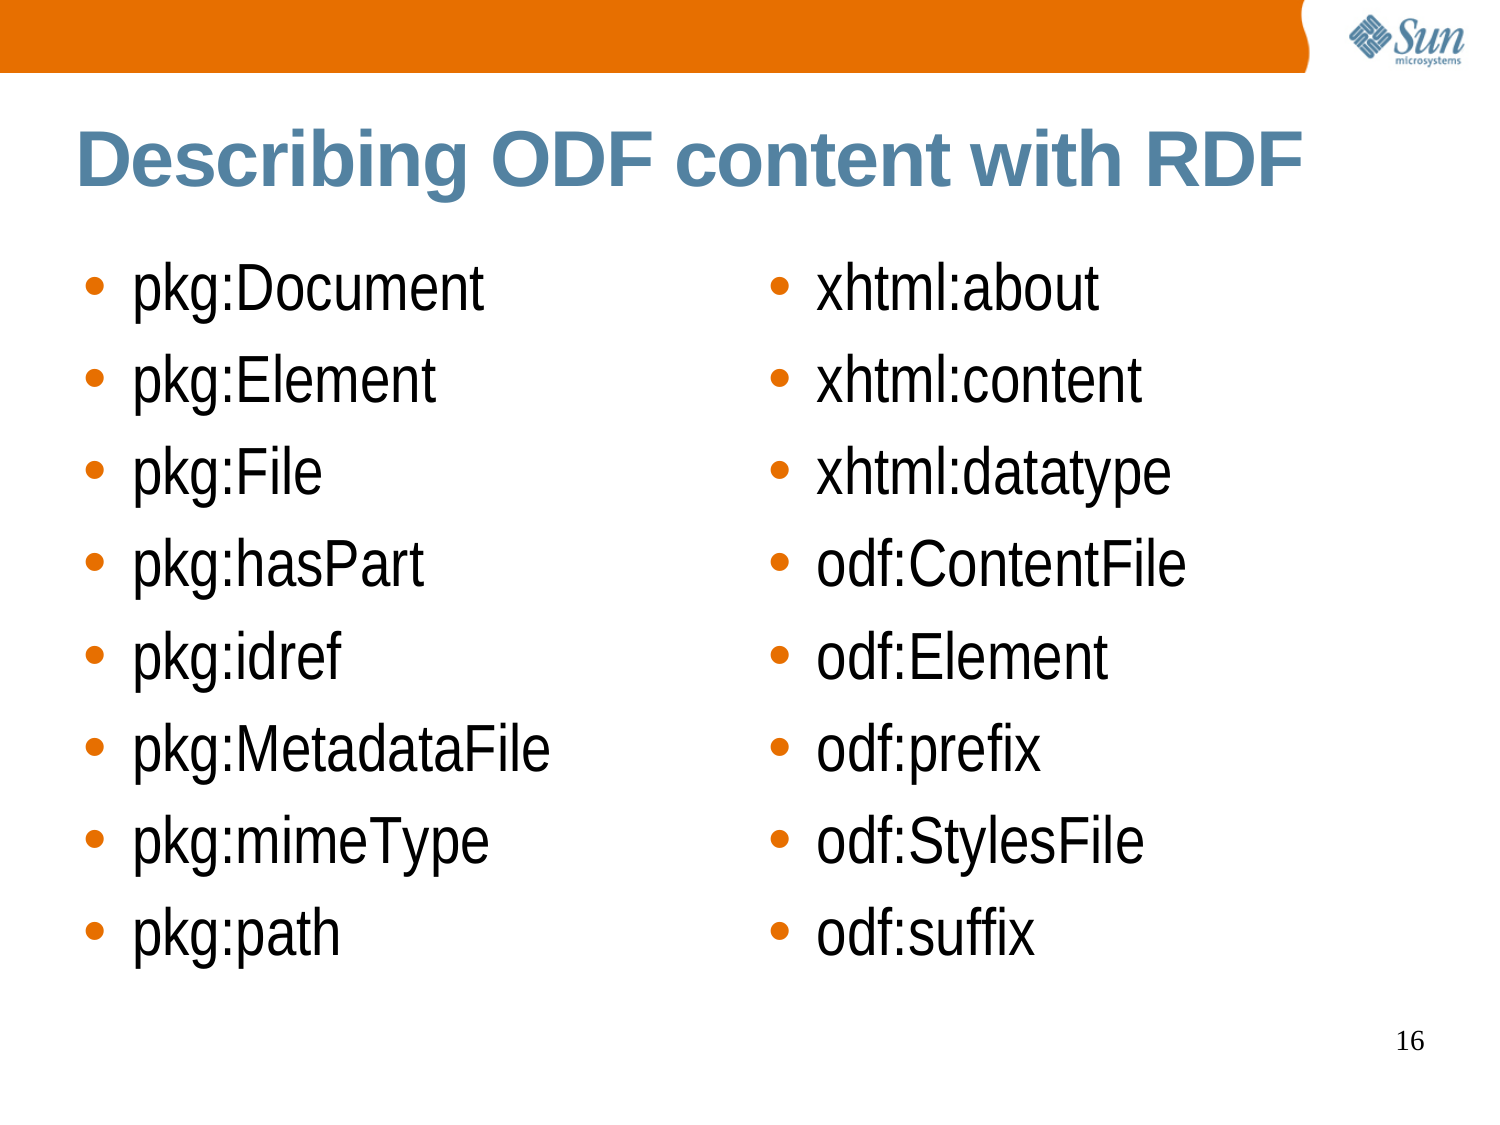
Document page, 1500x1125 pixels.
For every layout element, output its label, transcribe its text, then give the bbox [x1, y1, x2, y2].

picture [0, 0, 1500, 73]
list pkg:Document pkg:Element pkg:File pkg:hasPart pkg:idref pkg:MetadataFile pkg:mimeType pkg:path [64, 258, 749, 1062]
list xhtml:about xhtml:content xhtml:datatype odf:ContentFile odf:Element odf:prefix odf:StylesFile odf:suffix [749, 258, 1438, 1062]
title Describing ODF content with RDF [75, 123, 1437, 227]
